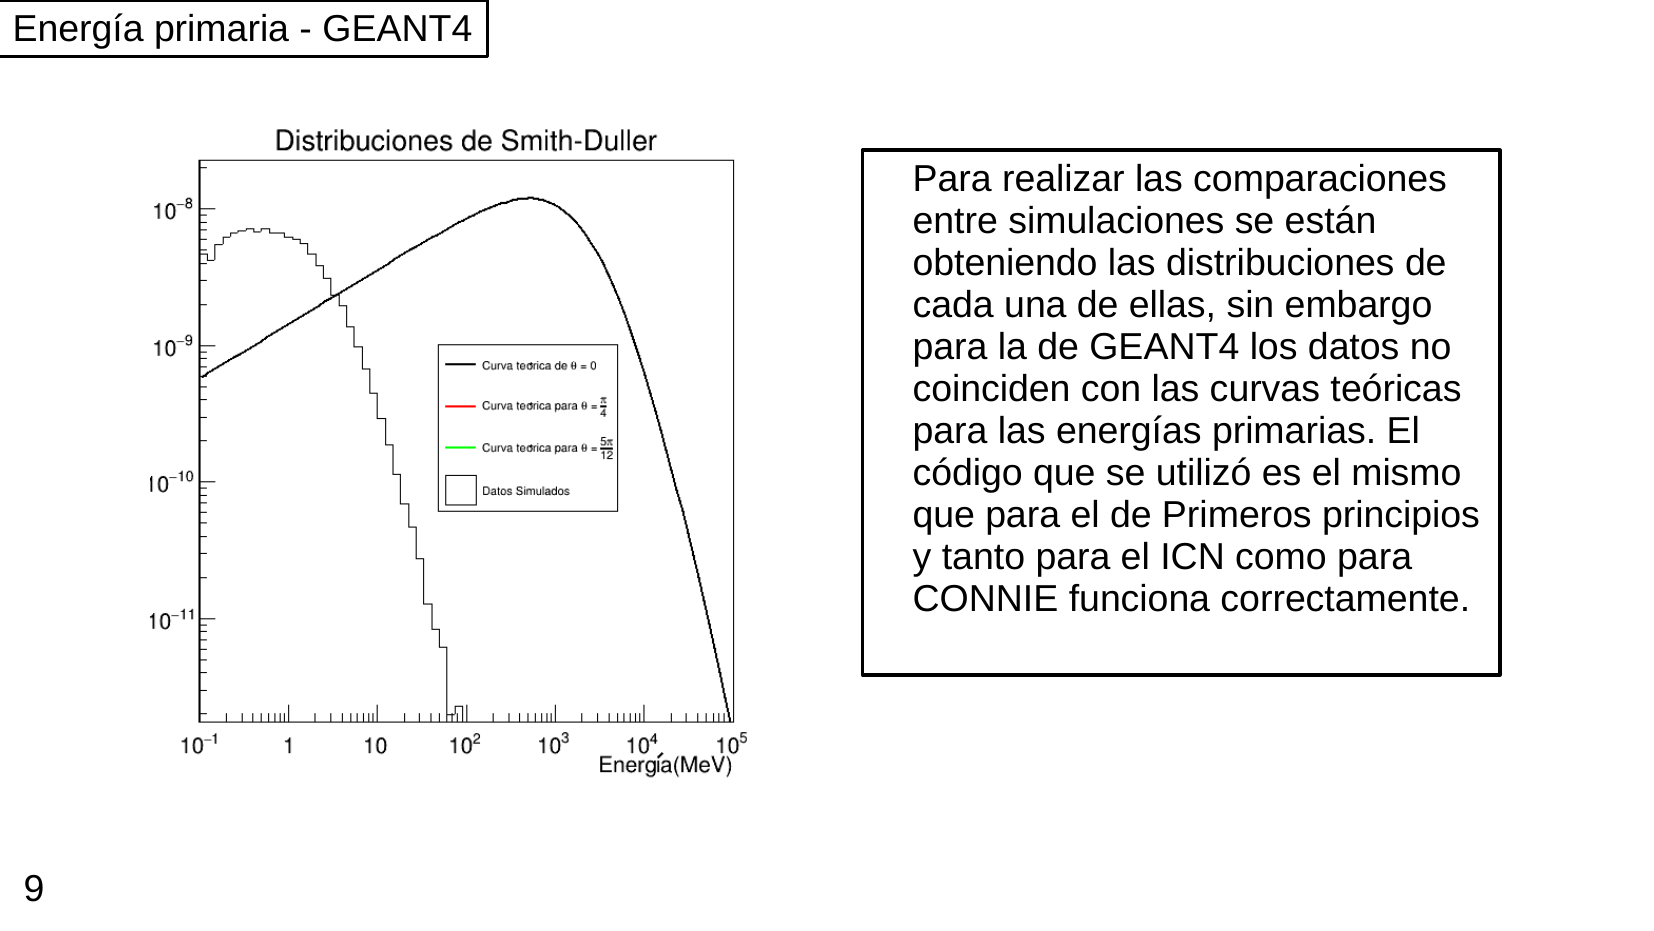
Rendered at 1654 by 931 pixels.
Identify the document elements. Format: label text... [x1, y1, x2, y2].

text_box <number> [8, 860, 638, 931]
text_box Para realizar las comparaciones entre simulaciones se están obteniendo las distribuciones de cada una de ellas, sin embargo para la de GEANT4 los datos no coinciden con las curvas teóricas para las energías primarias. El código que se utilizó es el mismo que para el de Primeros principios y tanto para el ICN como para CONNIE funciona correctamente. [862, 150, 1501, 676]
picture [150, 125, 751, 788]
text_box Energía primaria - GEANT4 [0, 0, 488, 57]
